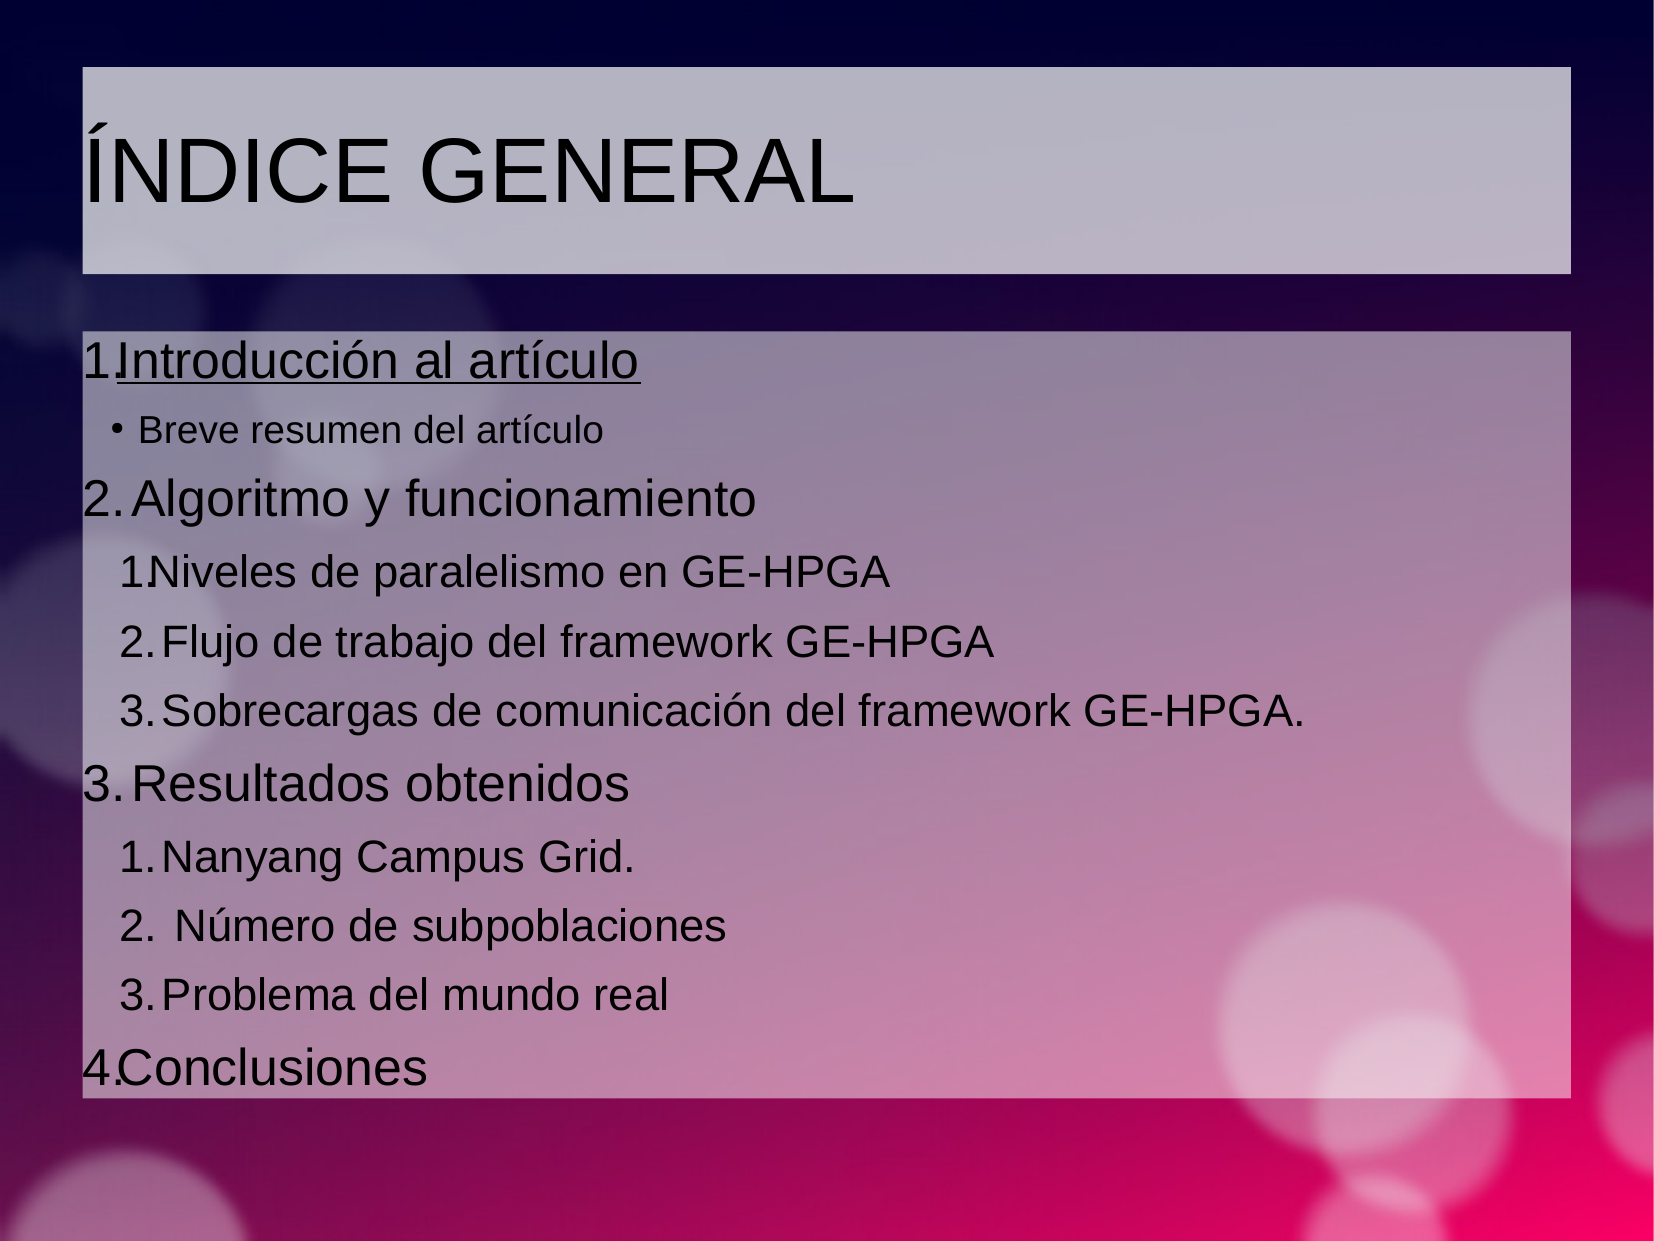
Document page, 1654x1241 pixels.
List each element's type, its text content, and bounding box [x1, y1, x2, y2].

list Introducción al artículo Breve resumen del artículo Algoritmo y funcionamiento Niveles de paralelismo en GE-HPGA Flujo de trabajo del framework GE-HPGA Sobrecargas de comunicación del framework GE-HPGA. Resultados obtenidos Nanyang Campus Grid. Número de subpoblaciones Problema del mundo real Conclusiones [82, 331, 1571, 1099]
title ÍNDICE GENERAL [82, 67, 1571, 275]
picture [0, 0, 1654, 1241]
